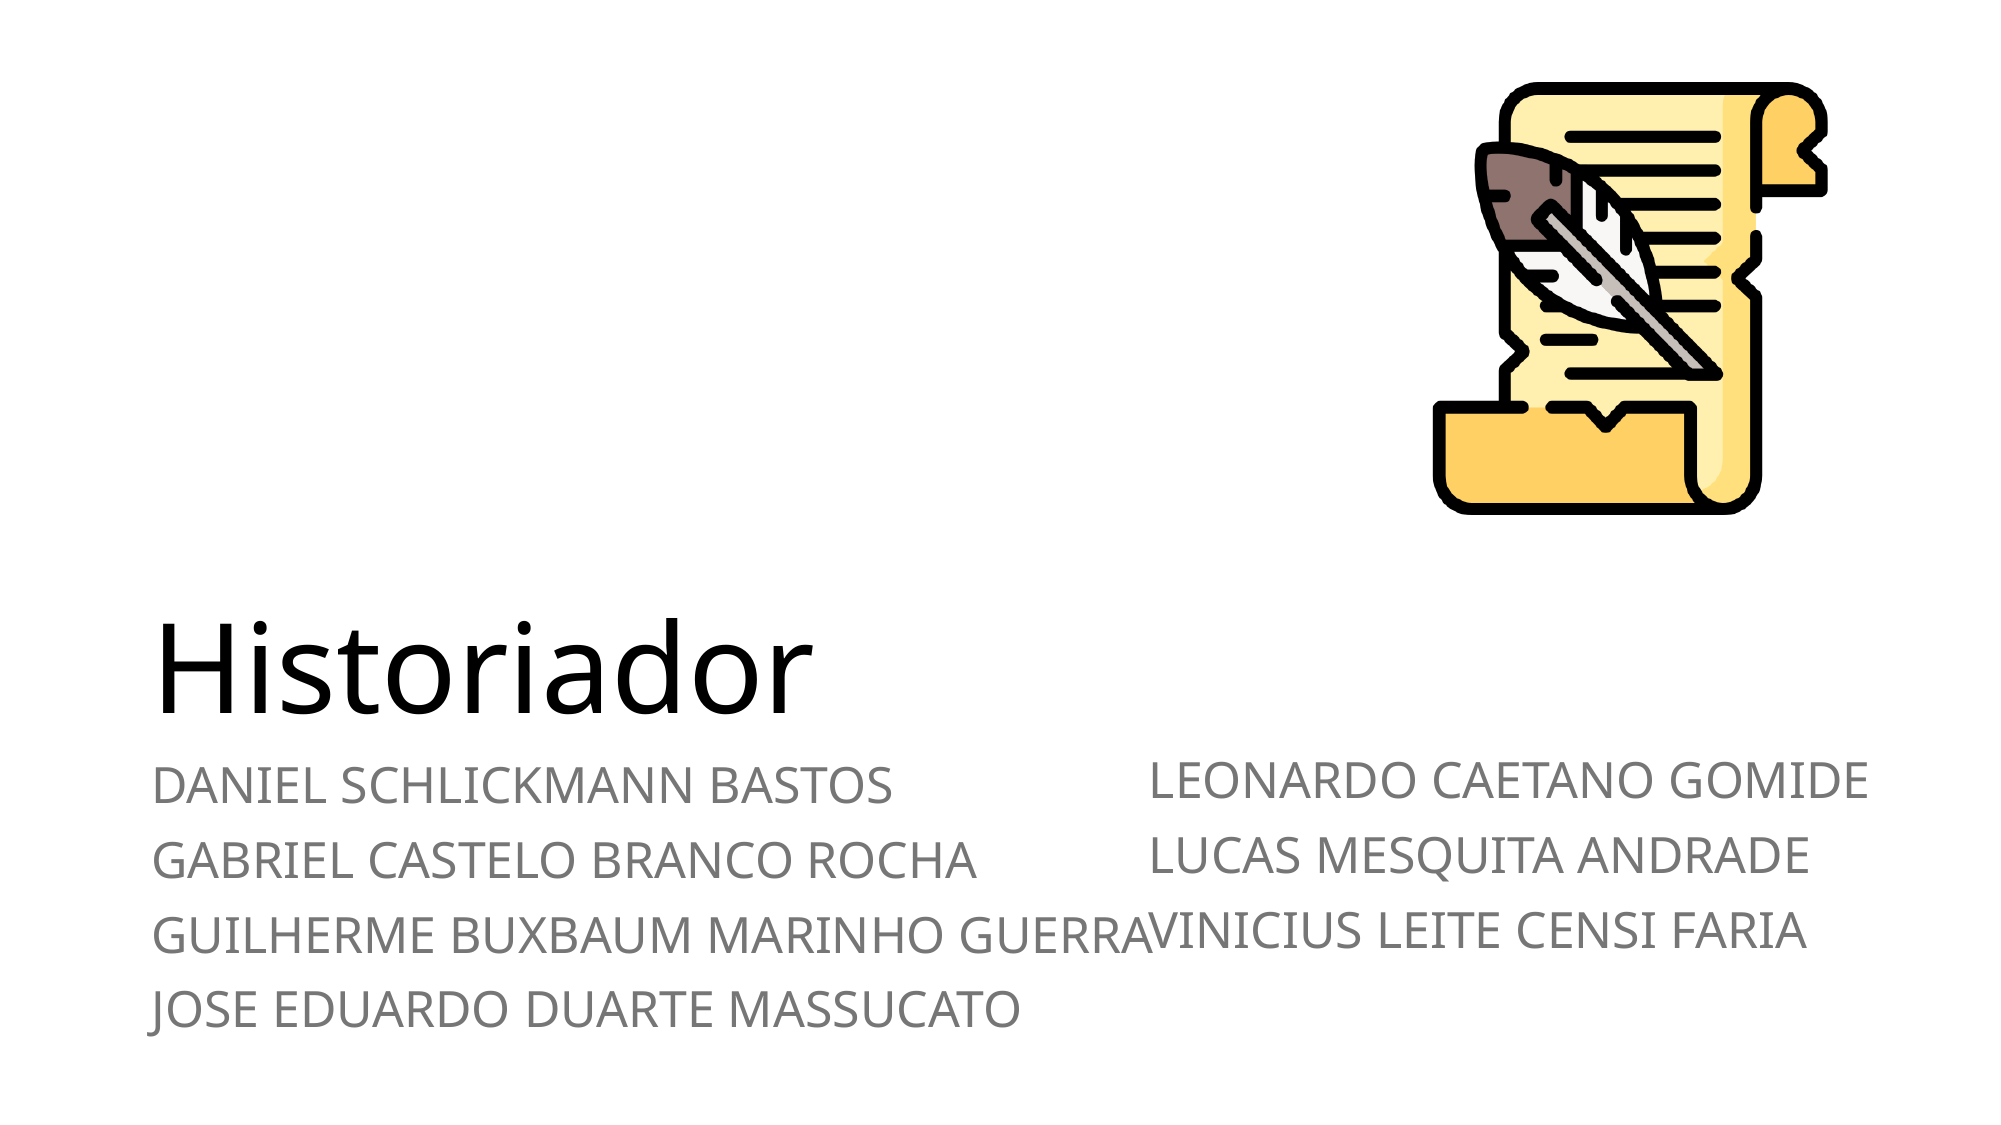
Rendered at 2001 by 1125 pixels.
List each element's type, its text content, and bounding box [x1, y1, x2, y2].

picture [1418, 82, 1842, 515]
title Historiador [136, 280, 1862, 749]
text_box DANIEL SCHLICKMANN BASTOS GABRIEL CASTELO BRANCO ROCHA GUILHERME BUXBAUM MARINHO GUERRA JOSE EDUARDO DUARTE MASSUCATO [136, 753, 1821, 1067]
text_box LEONARDO CAETANO GOMIDE LUCAS MESQUITA ANDRADE VINICIUS LEITE CENSI FARIA [1133, 748, 1948, 1063]
